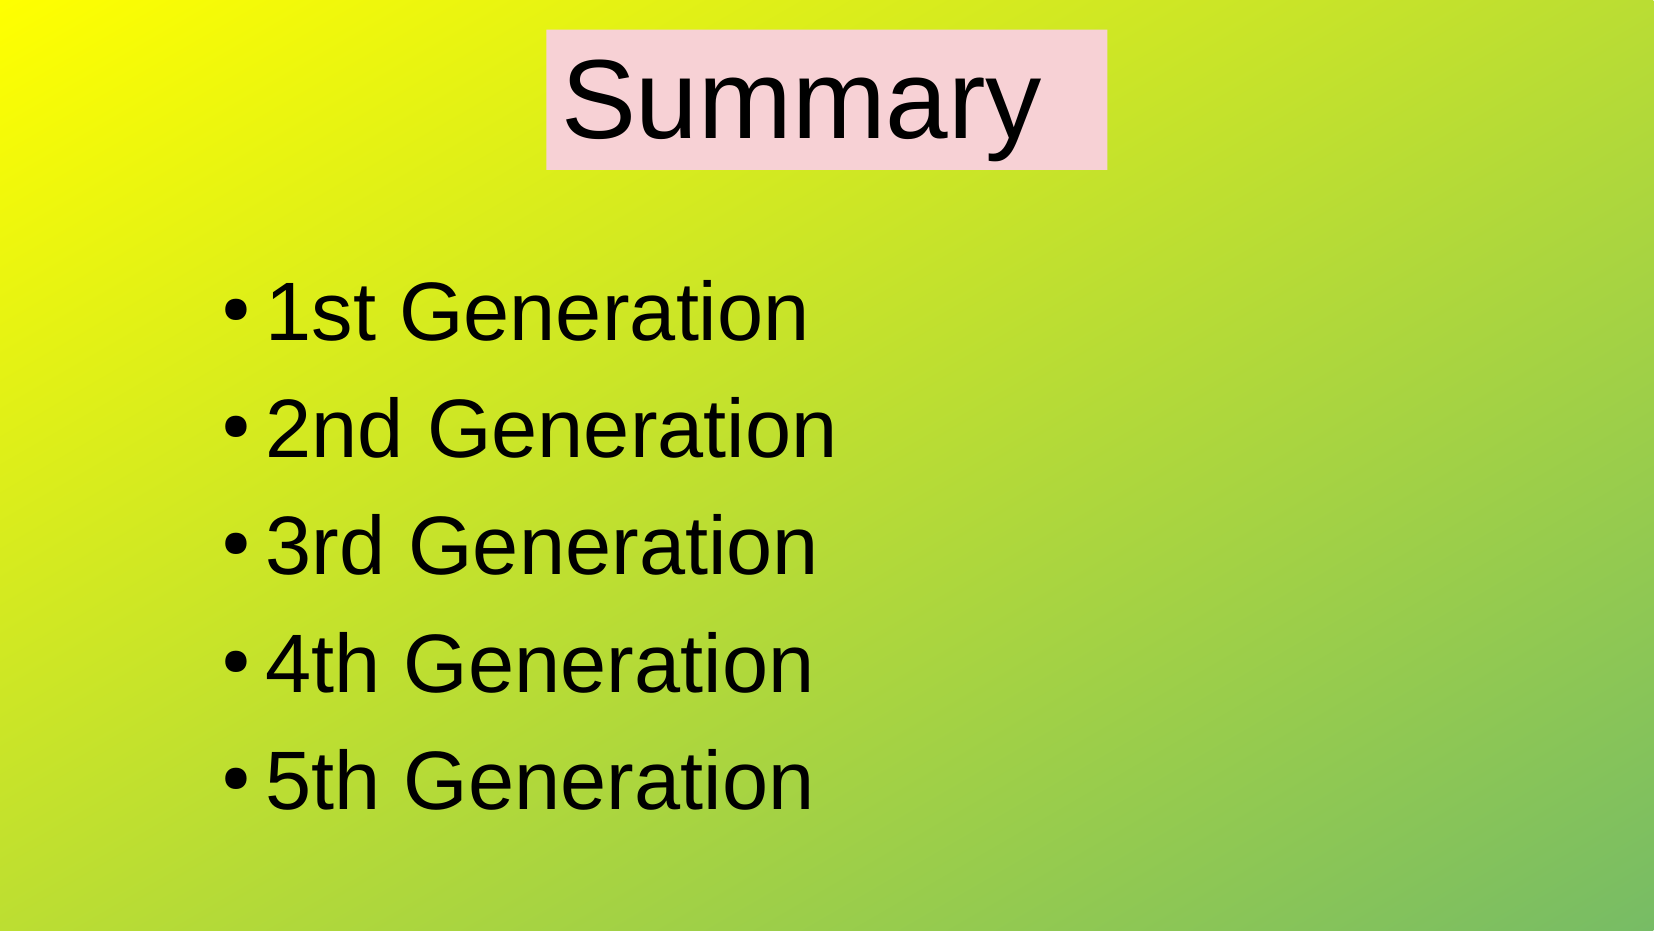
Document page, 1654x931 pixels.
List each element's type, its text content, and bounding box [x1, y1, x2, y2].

text_box Summary [546, 29, 1108, 170]
list 1st Generation 2nd Generation 3rd Generation 4th Generation 5th Generation [206, 147, 1654, 827]
